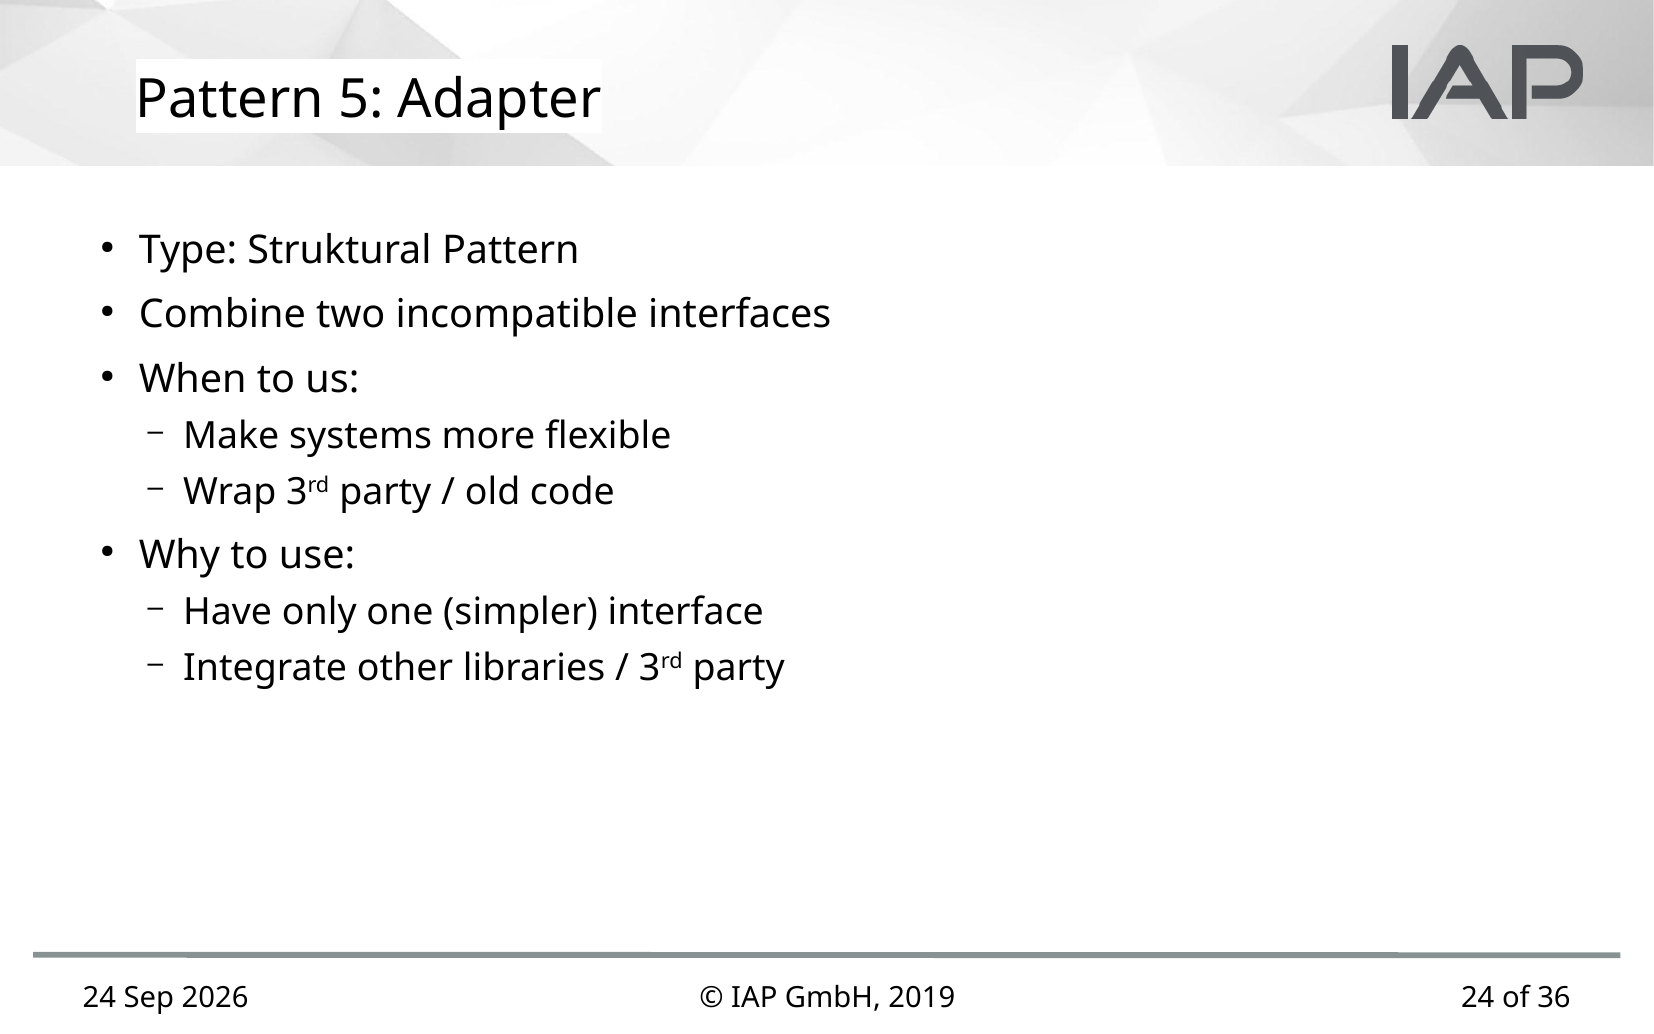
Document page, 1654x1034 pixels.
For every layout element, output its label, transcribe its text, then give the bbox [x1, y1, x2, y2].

list Type: Struktural Pattern Combine two incompatible interfaces When to us: Make systems more flexible Wrap 3rd party / old code Why to use: Have only one (simpler) interface Integrate other libraries / 3rd party [82, 221, 1571, 916]
title Pattern 5: Adapter [135, 41, 1264, 152]
picture [0, 0, 1654, 166]
